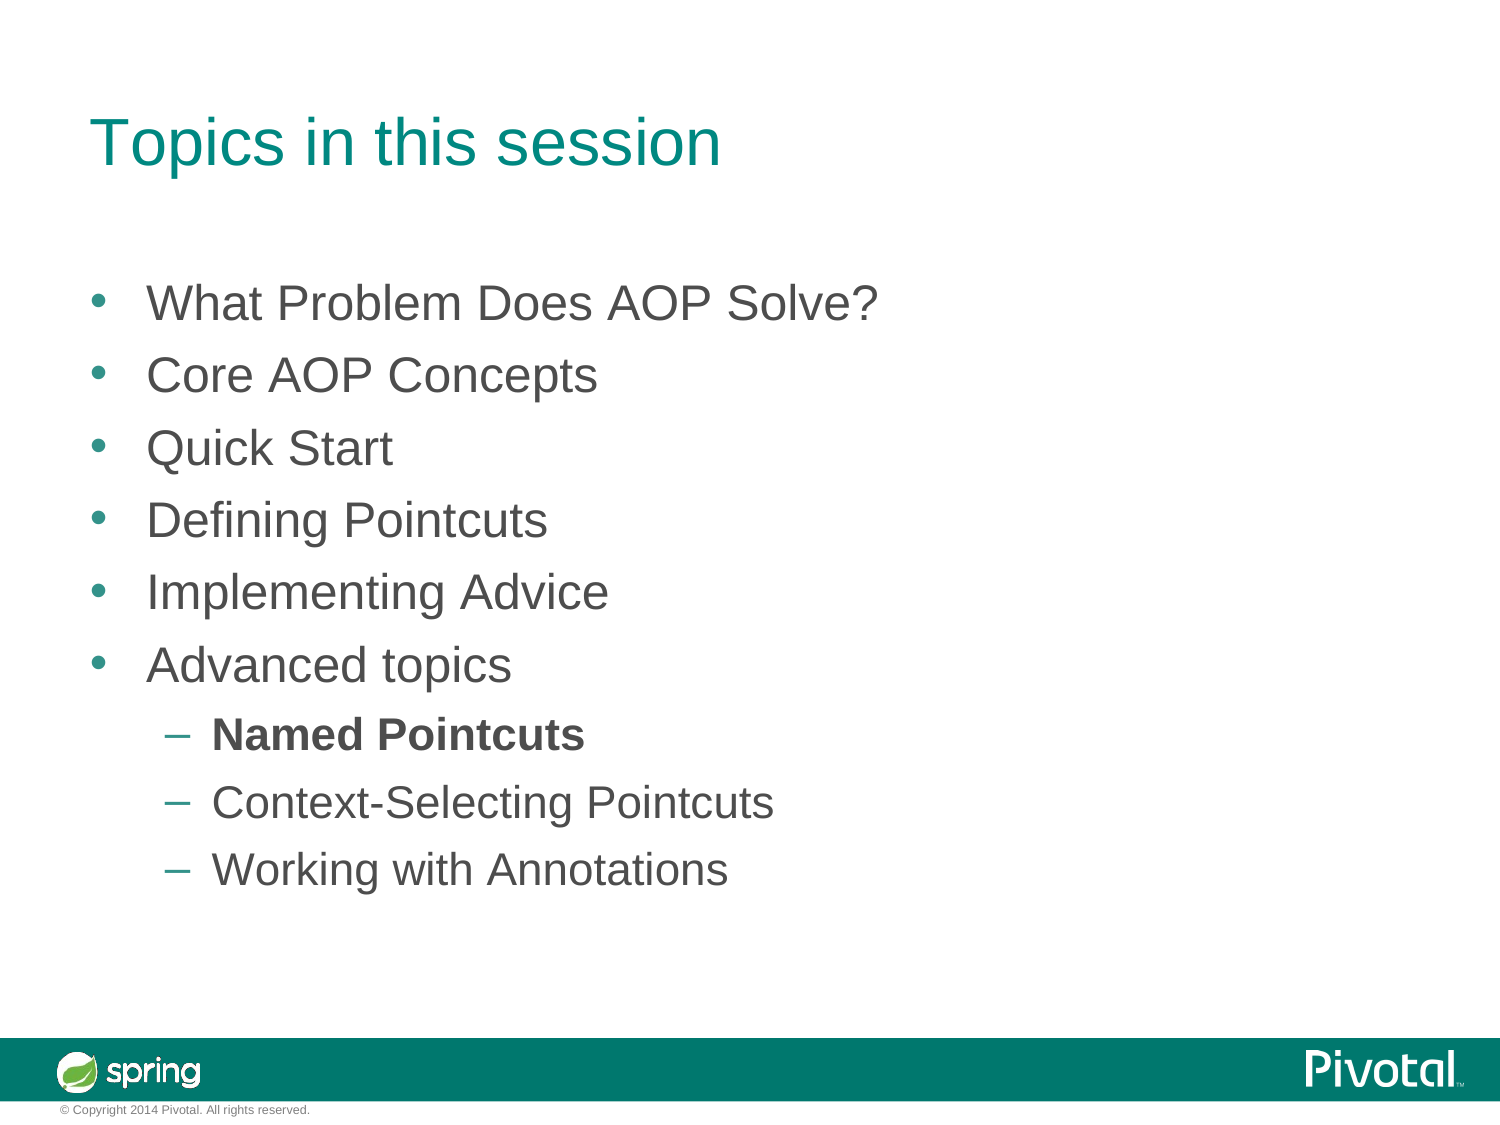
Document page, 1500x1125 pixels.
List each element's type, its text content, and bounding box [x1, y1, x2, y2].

list What Problem Does AOP Solve? Core AOP Concepts Quick Start Defining Pointcuts Implementing Advice Advanced topics Named Pointcuts Context-Selecting Pointcuts Working with Annotations [75, 262, 1426, 970]
picture [1306, 1050, 1464, 1087]
picture [32, 1041, 210, 1103]
title Topics in this session [75, 45, 1426, 233]
